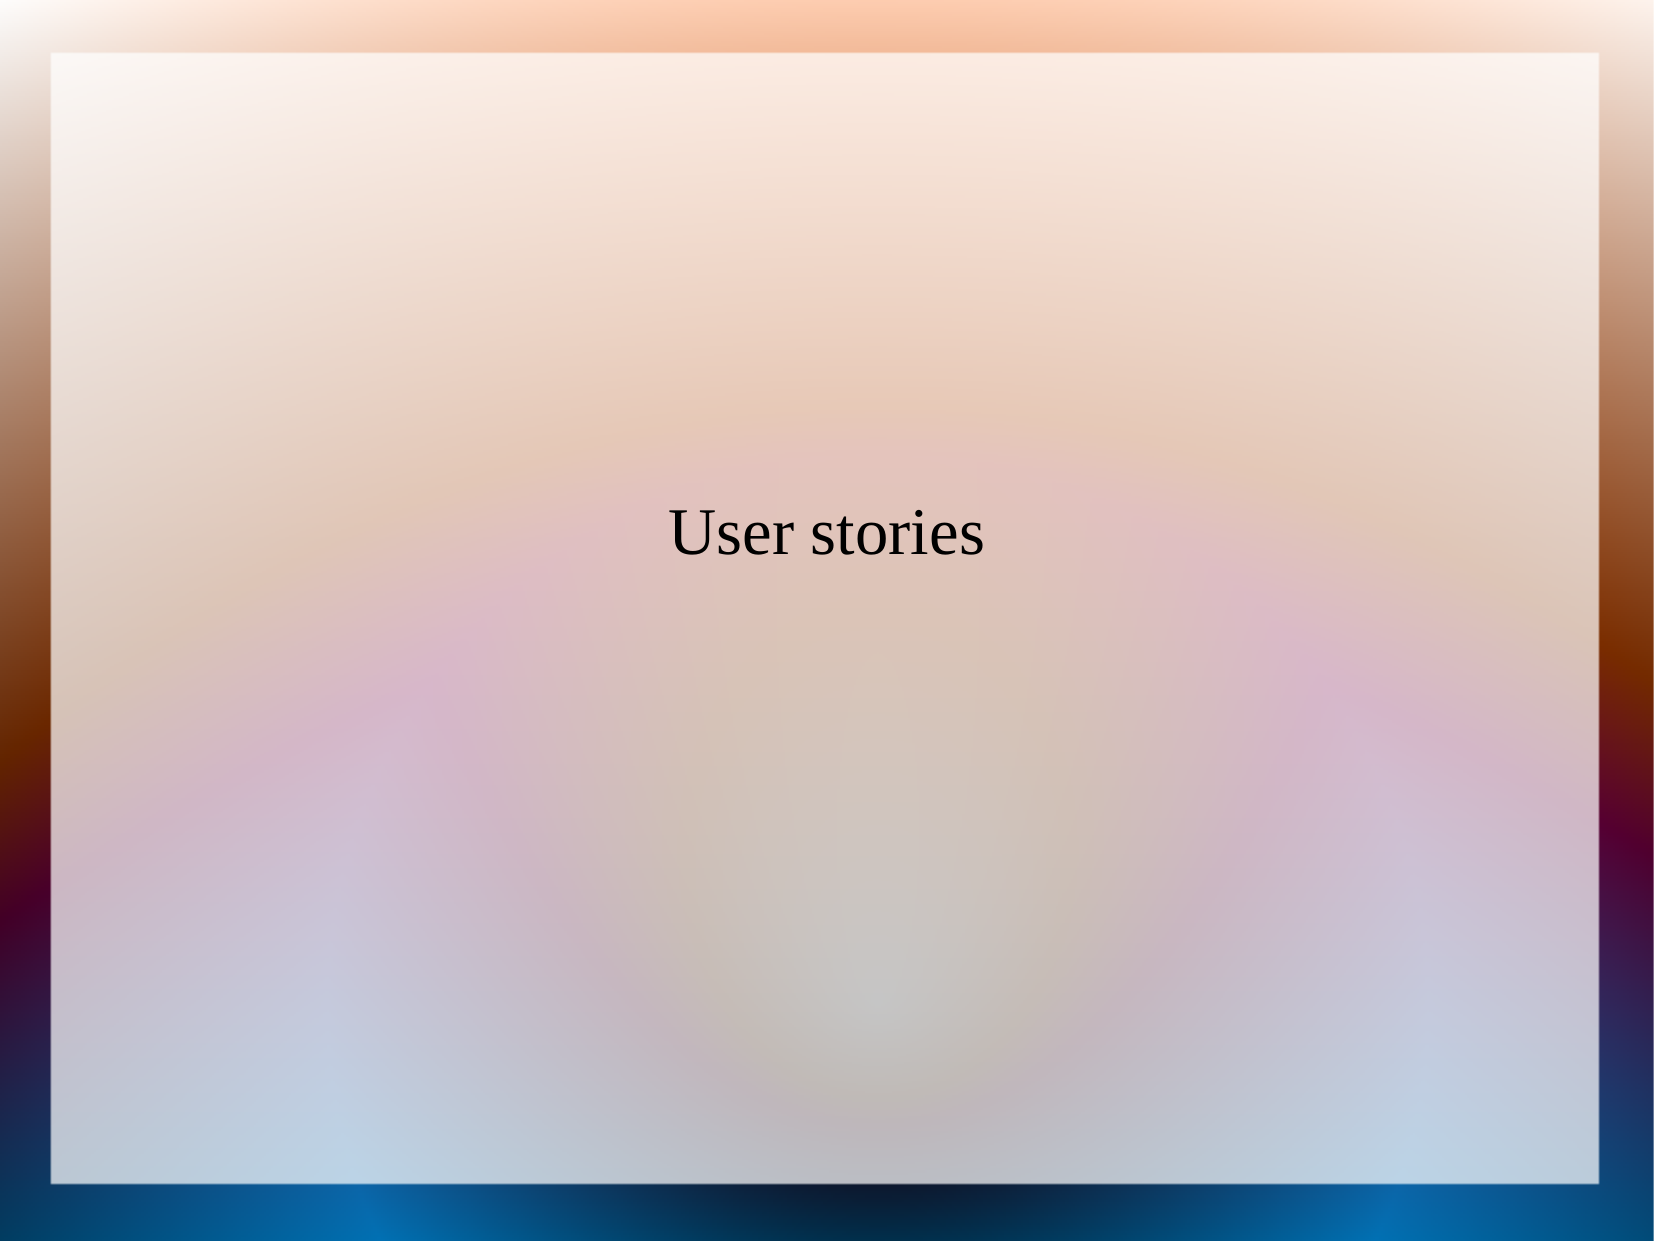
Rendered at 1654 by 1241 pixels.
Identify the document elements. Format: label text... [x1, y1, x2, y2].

subtitle User stories [82, 55, 1571, 1010]
picture [0, 0, 1654, 1241]
